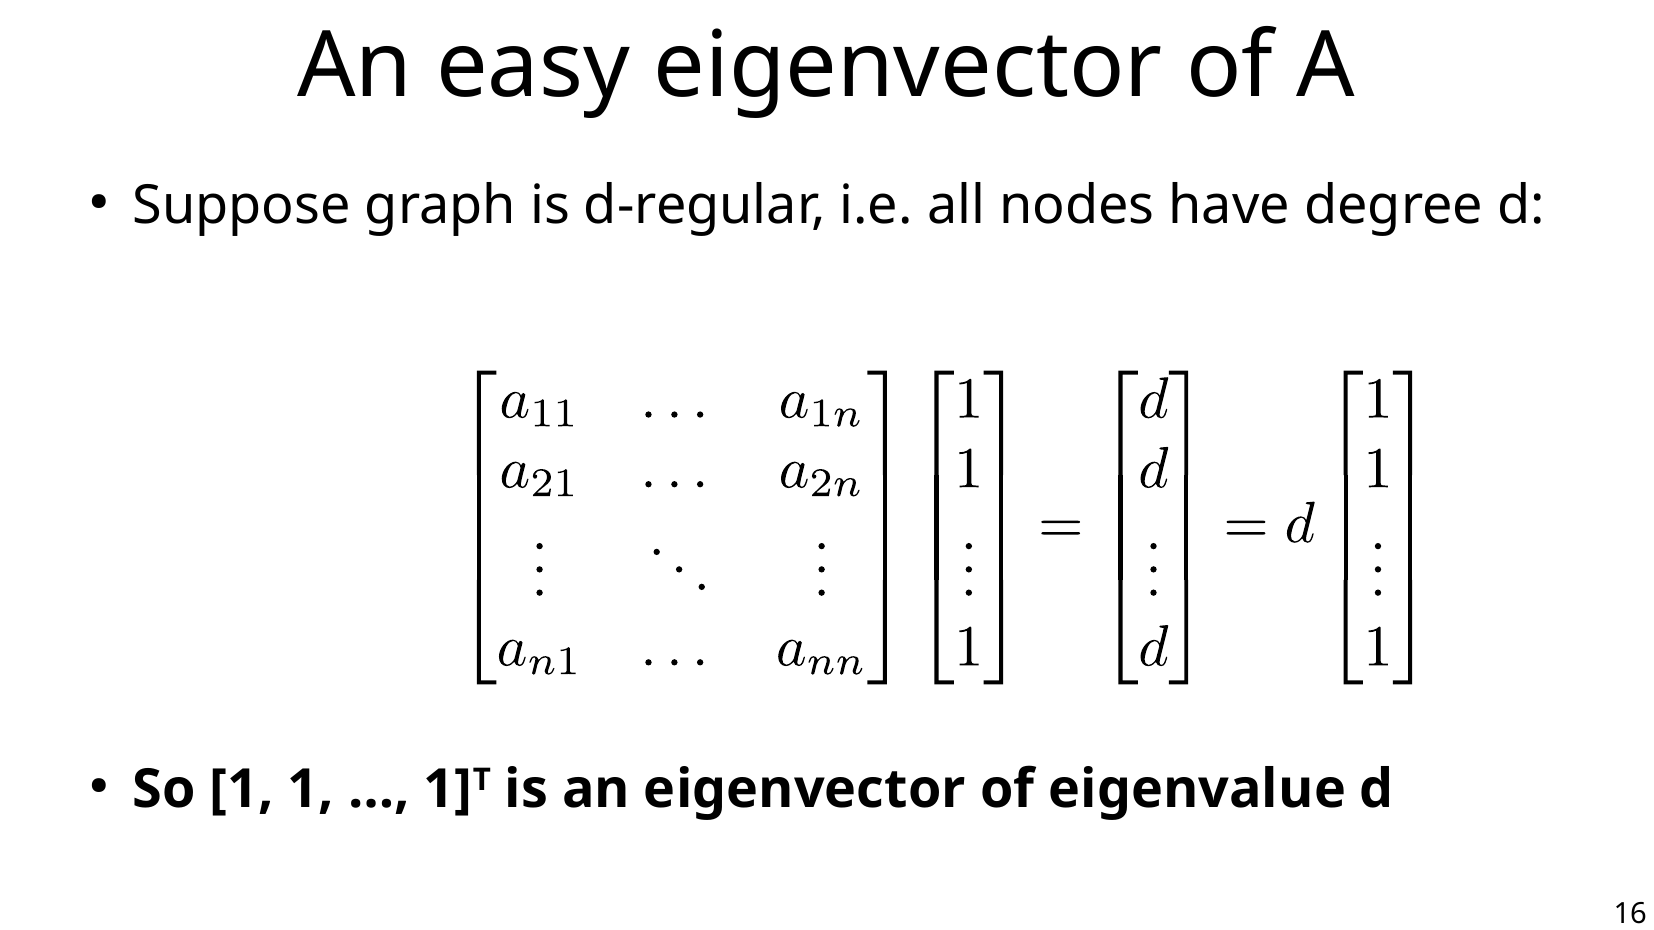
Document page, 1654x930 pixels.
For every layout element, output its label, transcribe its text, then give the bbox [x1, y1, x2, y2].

list Suppose graph is d-regular, i.e. all nodes have degree d: So [1, 1, …, 1]T is an eigenvector of eigenvalue d [75, 165, 1564, 886]
text_box [457, 370, 1432, 685]
title An easy eigenvector of A [82, 9, 1571, 113]
